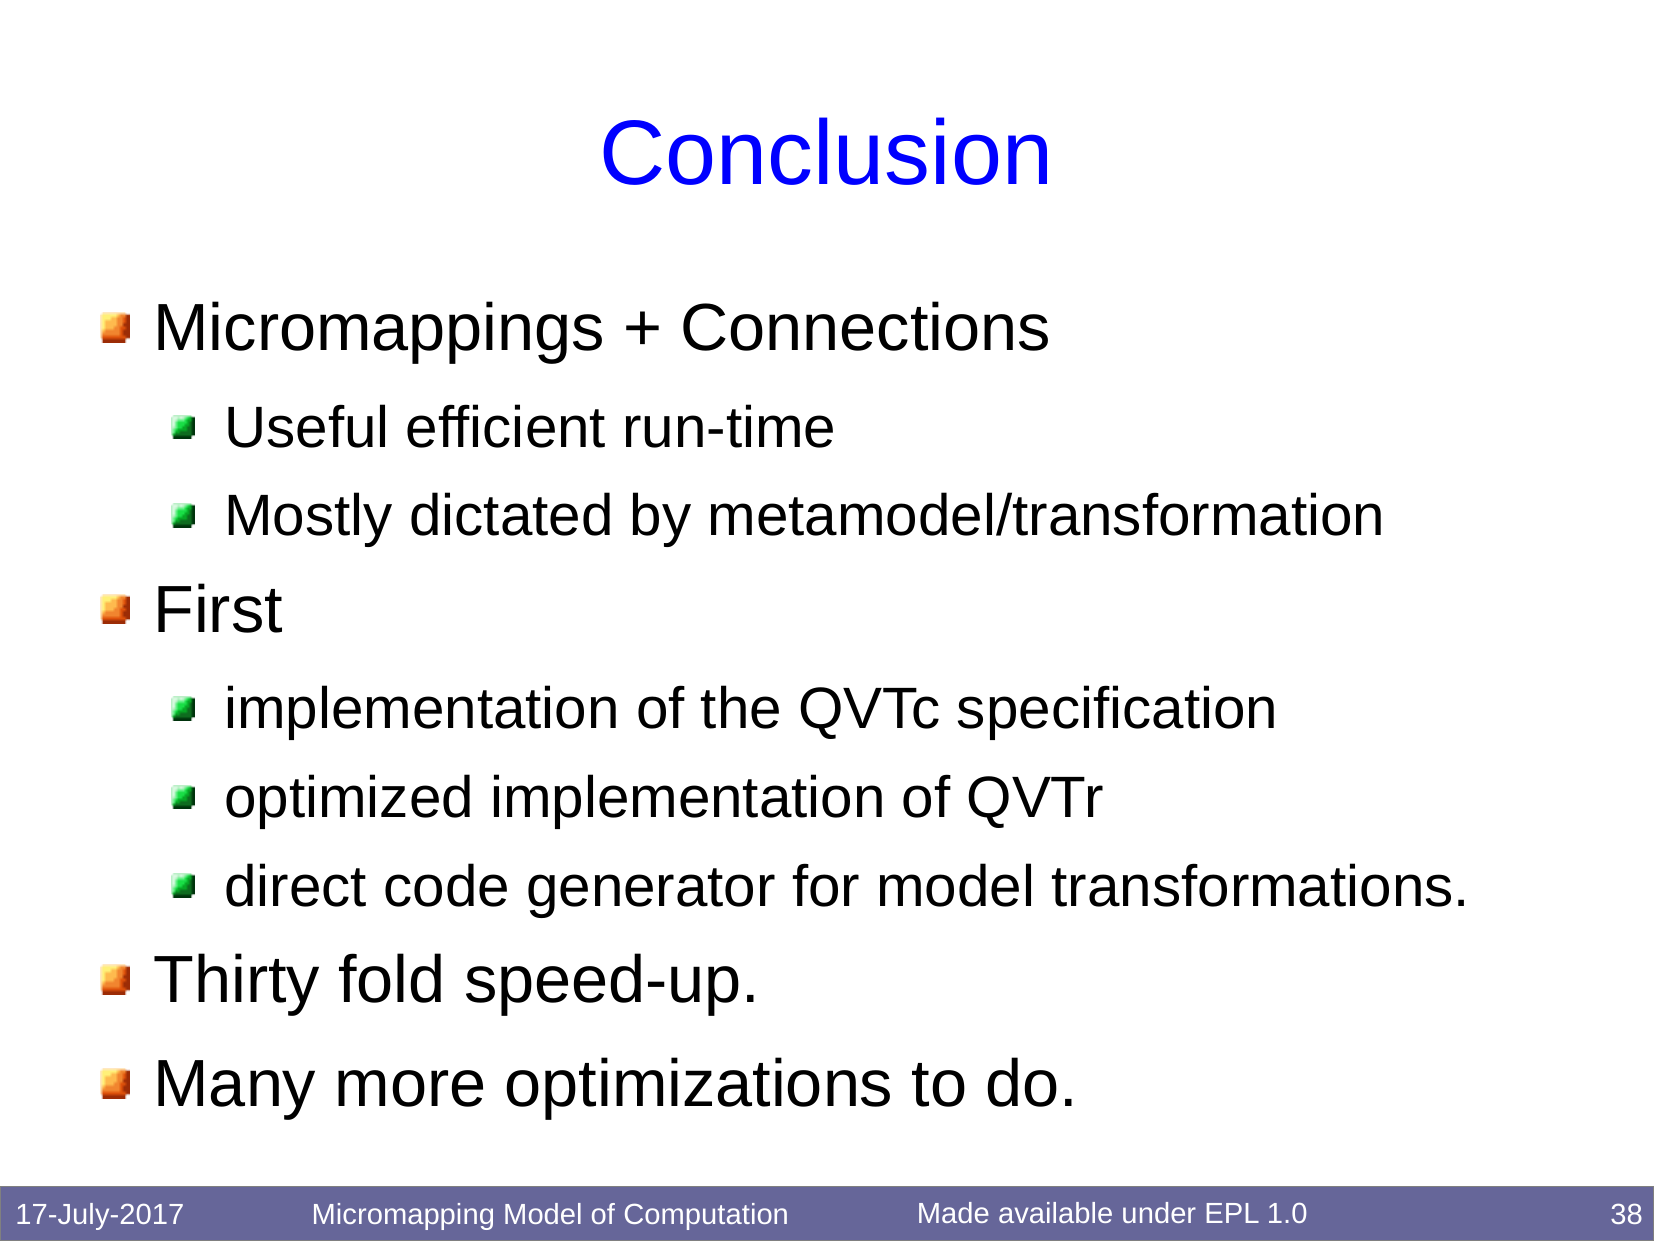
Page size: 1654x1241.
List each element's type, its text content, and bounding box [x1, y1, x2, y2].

title Conclusion [82, 49, 1571, 257]
list Micromappings + Connections Useful efficient run-time Mostly dictated by metamodel/transformation First implementation of the QVTc specification optimized implementation of QVTr direct code generator for model transformations. Thirty fold speed-up. Many more optimizations to do. [82, 290, 1571, 1139]
